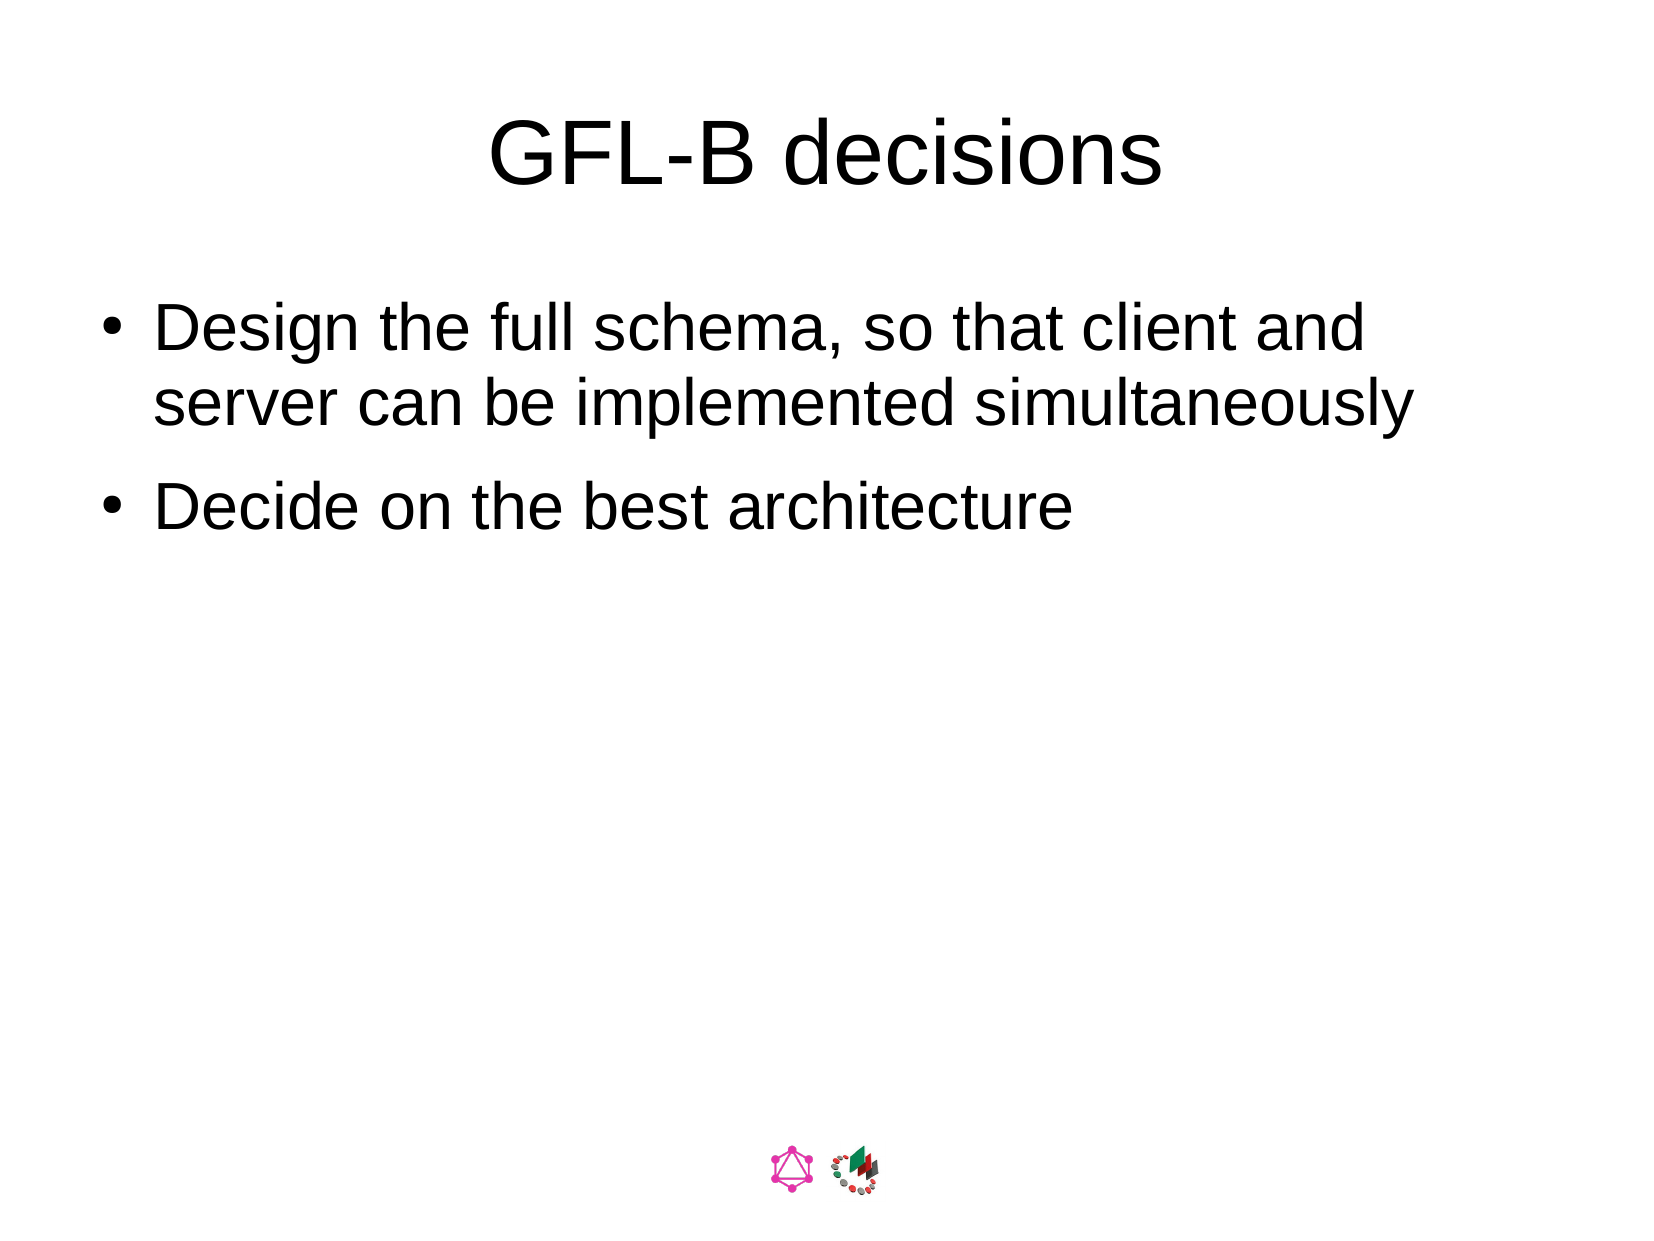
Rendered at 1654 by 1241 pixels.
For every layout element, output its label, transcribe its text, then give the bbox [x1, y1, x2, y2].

picture [768, 1145, 816, 1193]
title GFL-B decisions [82, 49, 1571, 257]
list Design the full schema, so that client and server can be implemented simultaneously Decide on the best architecture [82, 290, 1571, 1010]
picture [826, 1141, 886, 1202]
